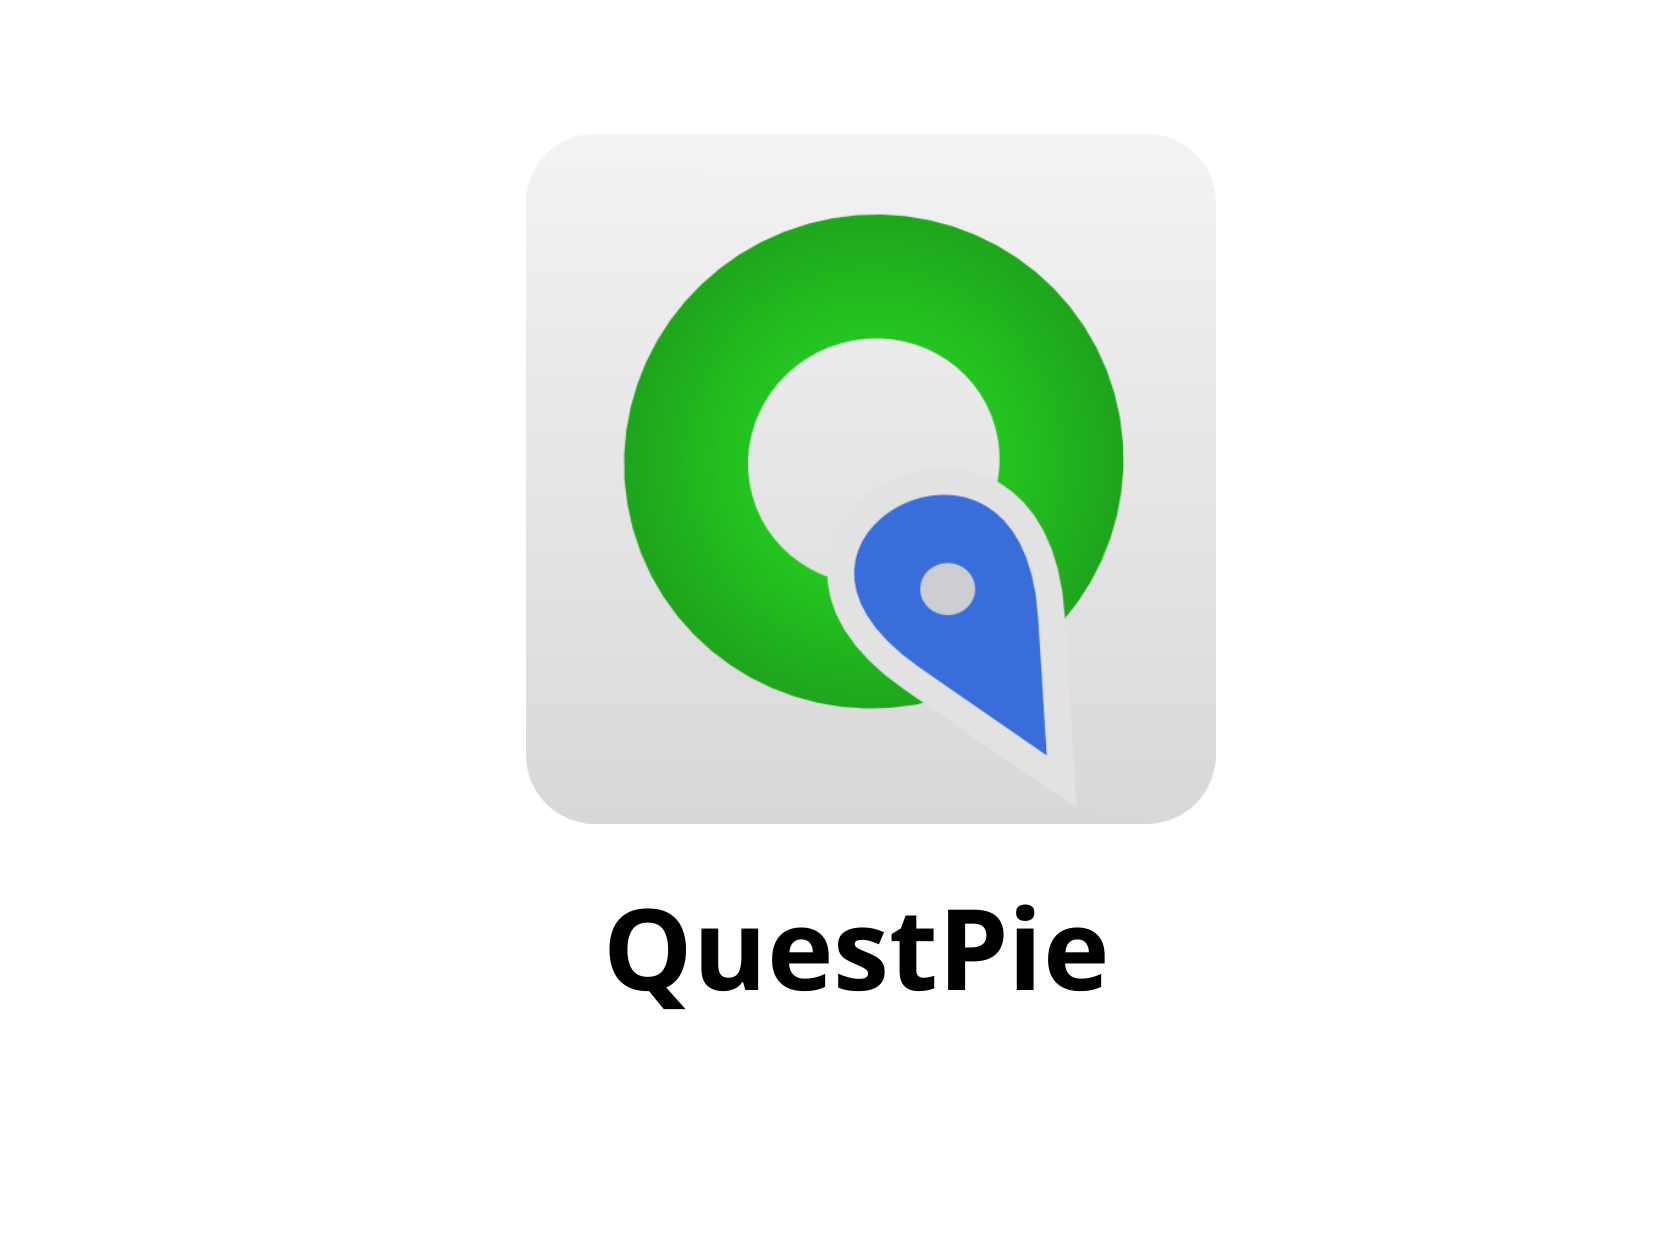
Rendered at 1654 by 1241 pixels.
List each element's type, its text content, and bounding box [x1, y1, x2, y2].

subtitle QuestPie [124, 855, 1591, 1040]
picture [526, 134, 1216, 824]
